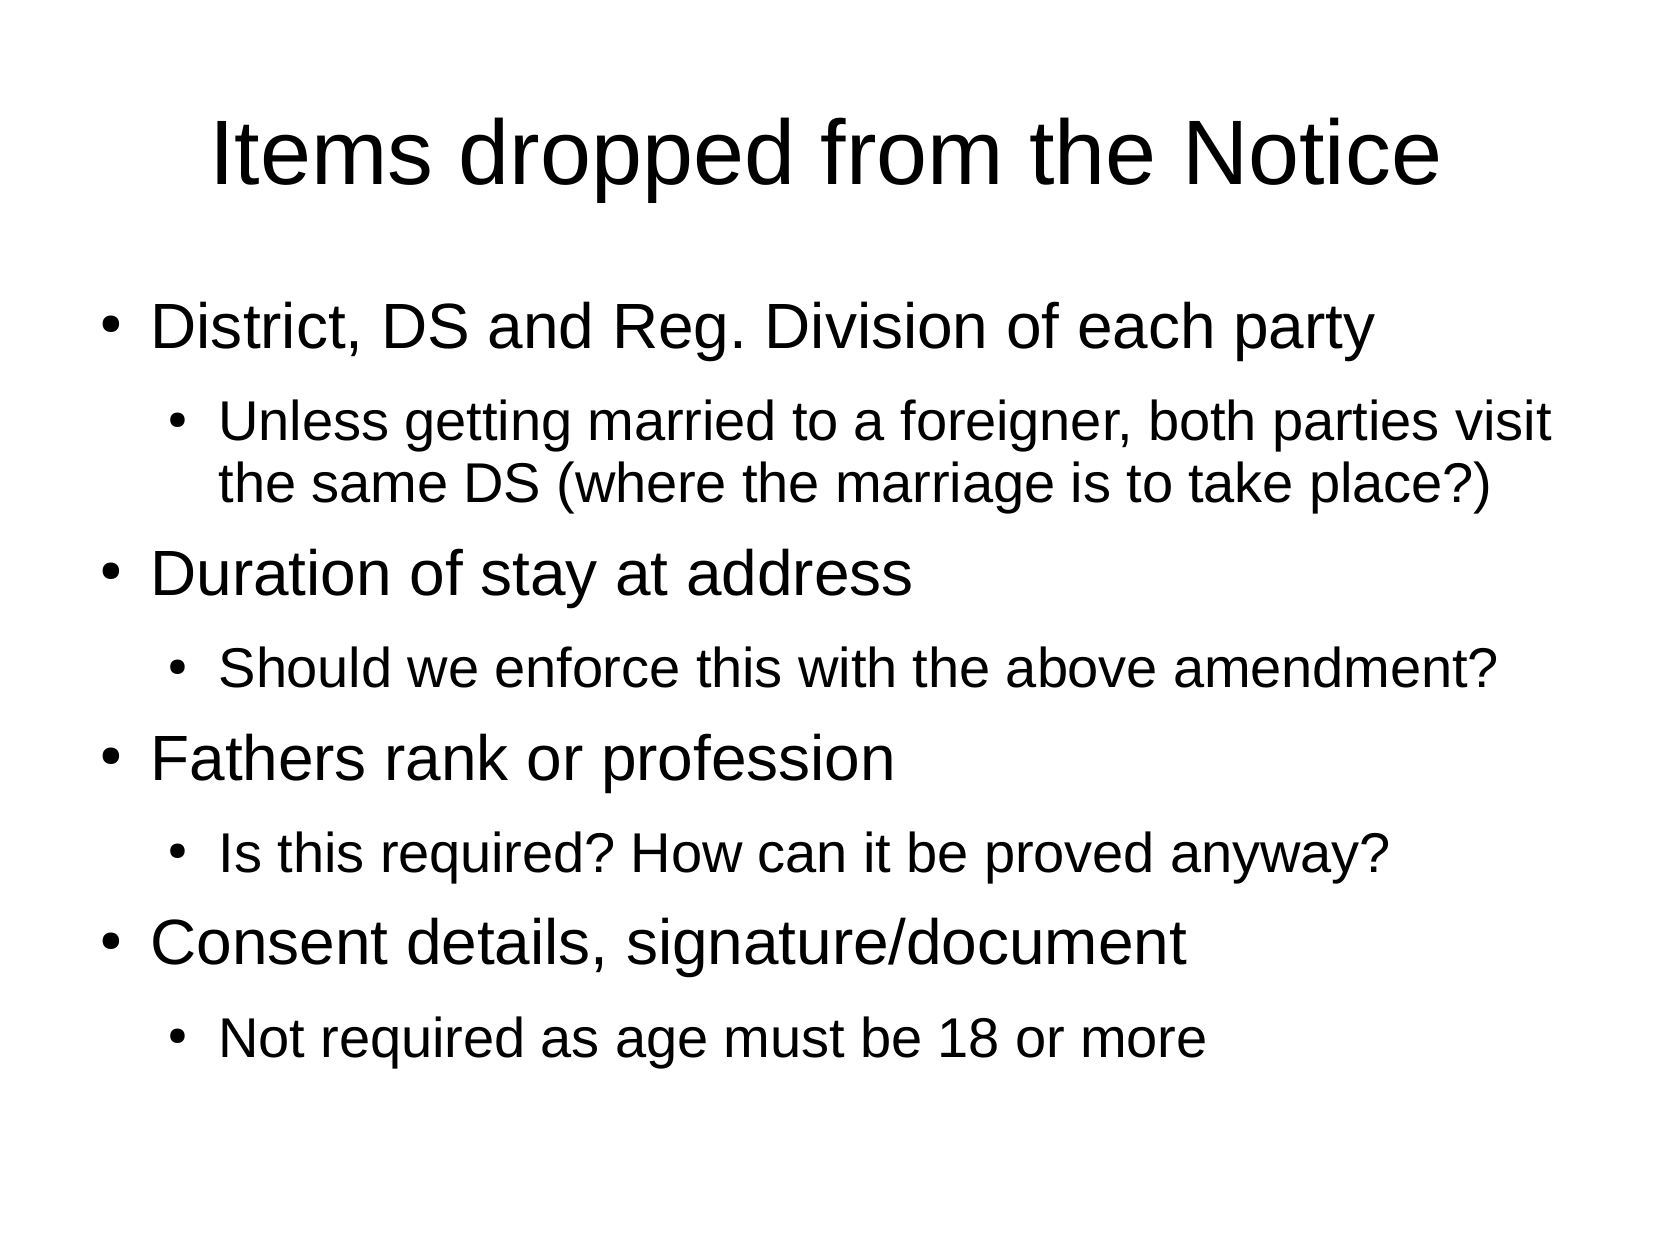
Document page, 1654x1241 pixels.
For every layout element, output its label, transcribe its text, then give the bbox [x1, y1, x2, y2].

list District, DS and Reg. Division of each party Unless getting married to a foreigner, both parties visit the same DS (where the marriage is to take place?) Duration of stay at address Should we enforce this with the above amendment? Fathers rank or profession Is this required? How can it be proved anyway? Consent details, signature/document Not required as age must be 18 or more [82, 290, 1571, 1109]
title Items dropped from the Notice [82, 56, 1571, 250]
